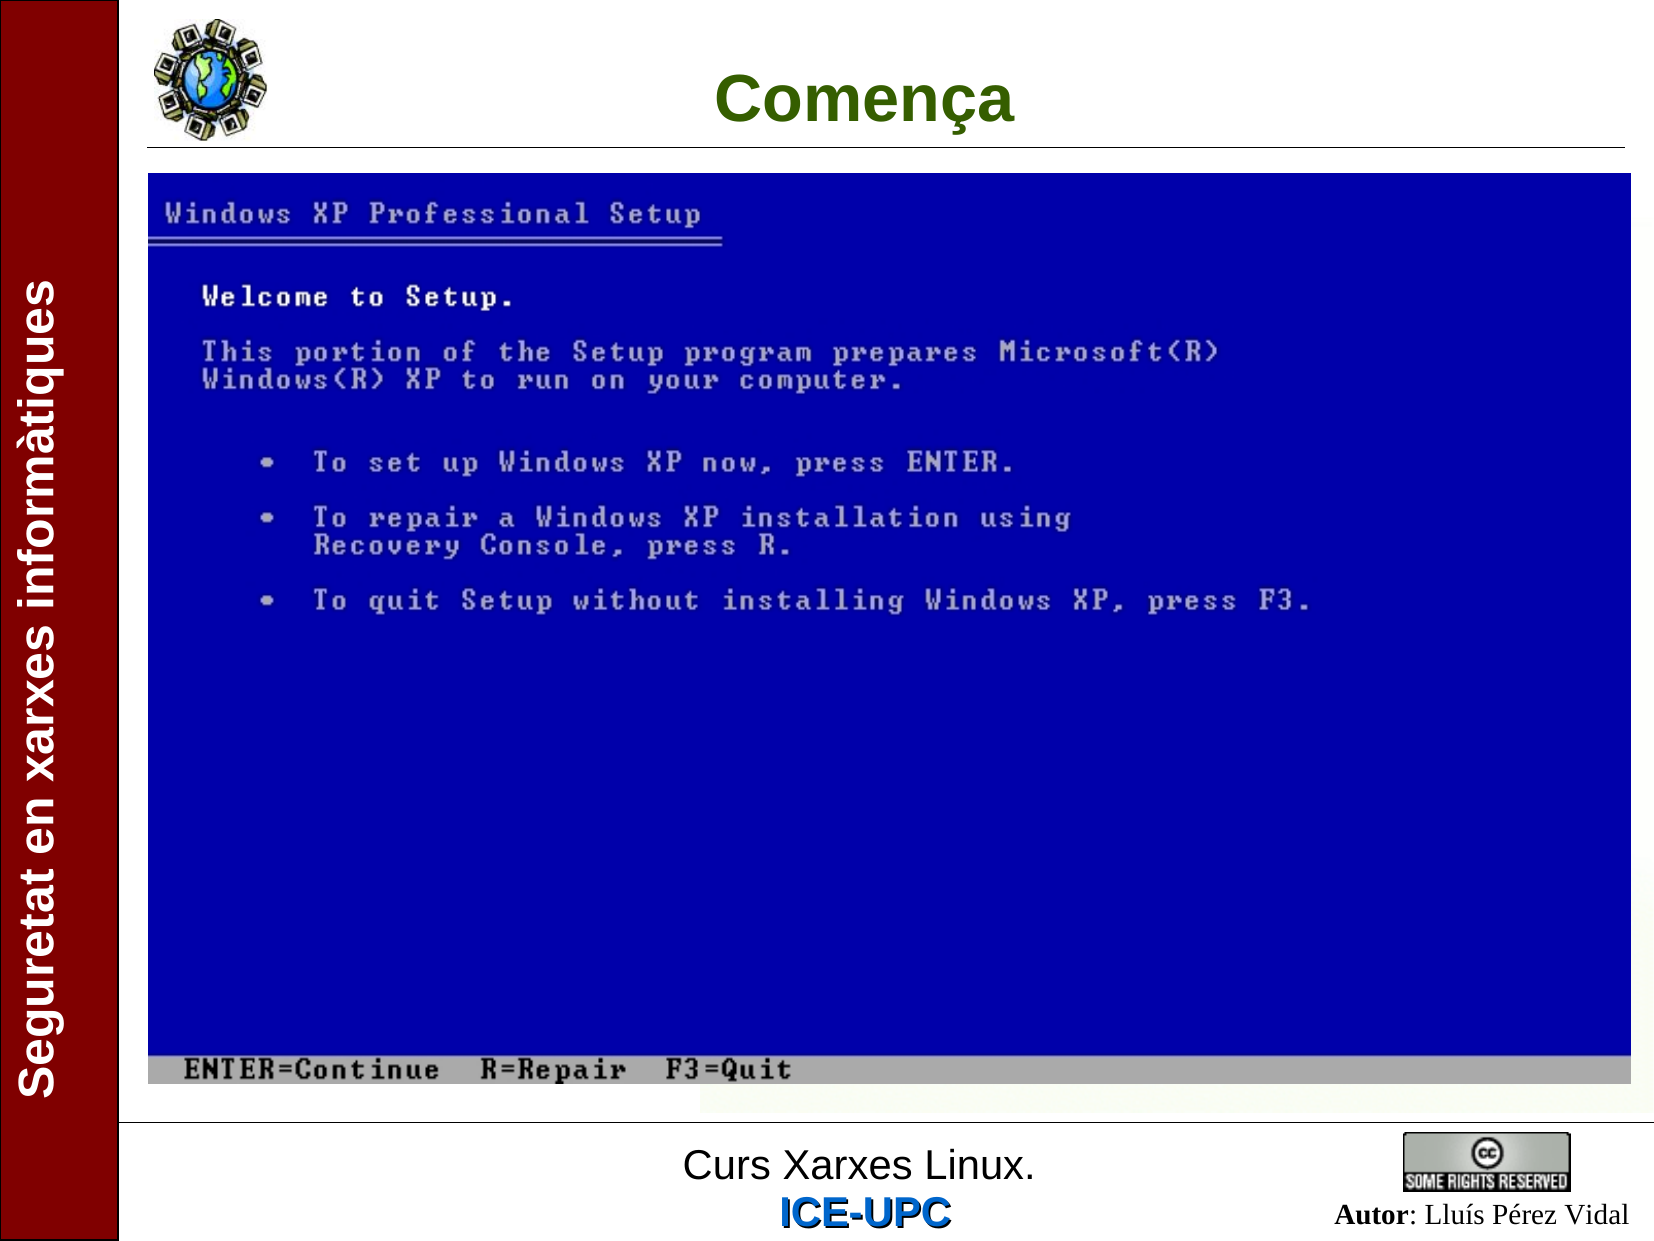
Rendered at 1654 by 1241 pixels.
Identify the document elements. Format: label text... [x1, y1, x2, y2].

picture [1403, 1132, 1571, 1192]
picture [154, 19, 268, 49]
list Croquis d'arquitectura mostrant les 3 zones [141, 242, 868, 1093]
title Comença [129, 49, 1619, 148]
picture [148, 173, 1654, 1113]
